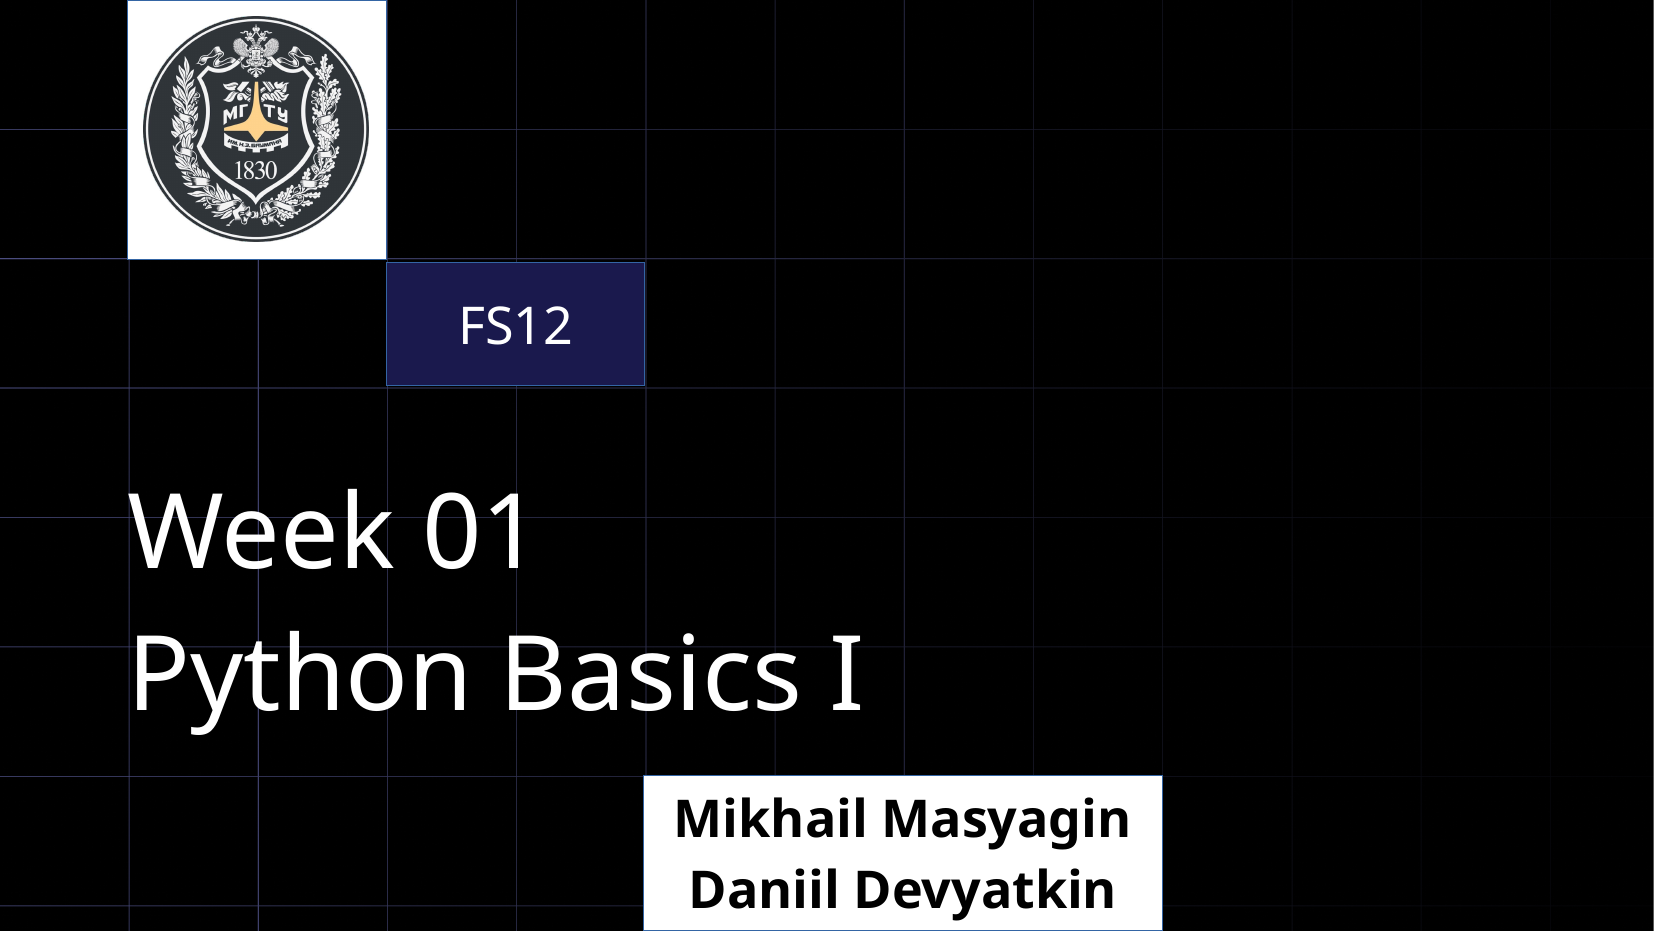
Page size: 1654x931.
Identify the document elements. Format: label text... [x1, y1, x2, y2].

text_box Week 01 Python Basics I [112, 450, 865, 674]
text_box Mikhail Masyagin Daniil Devyatkin [643, 775, 1163, 931]
text_box FS12 [386, 262, 645, 386]
picture [143, 16, 369, 242]
picture [0, 0, 1654, 931]
text_box [127, 0, 387, 260]
